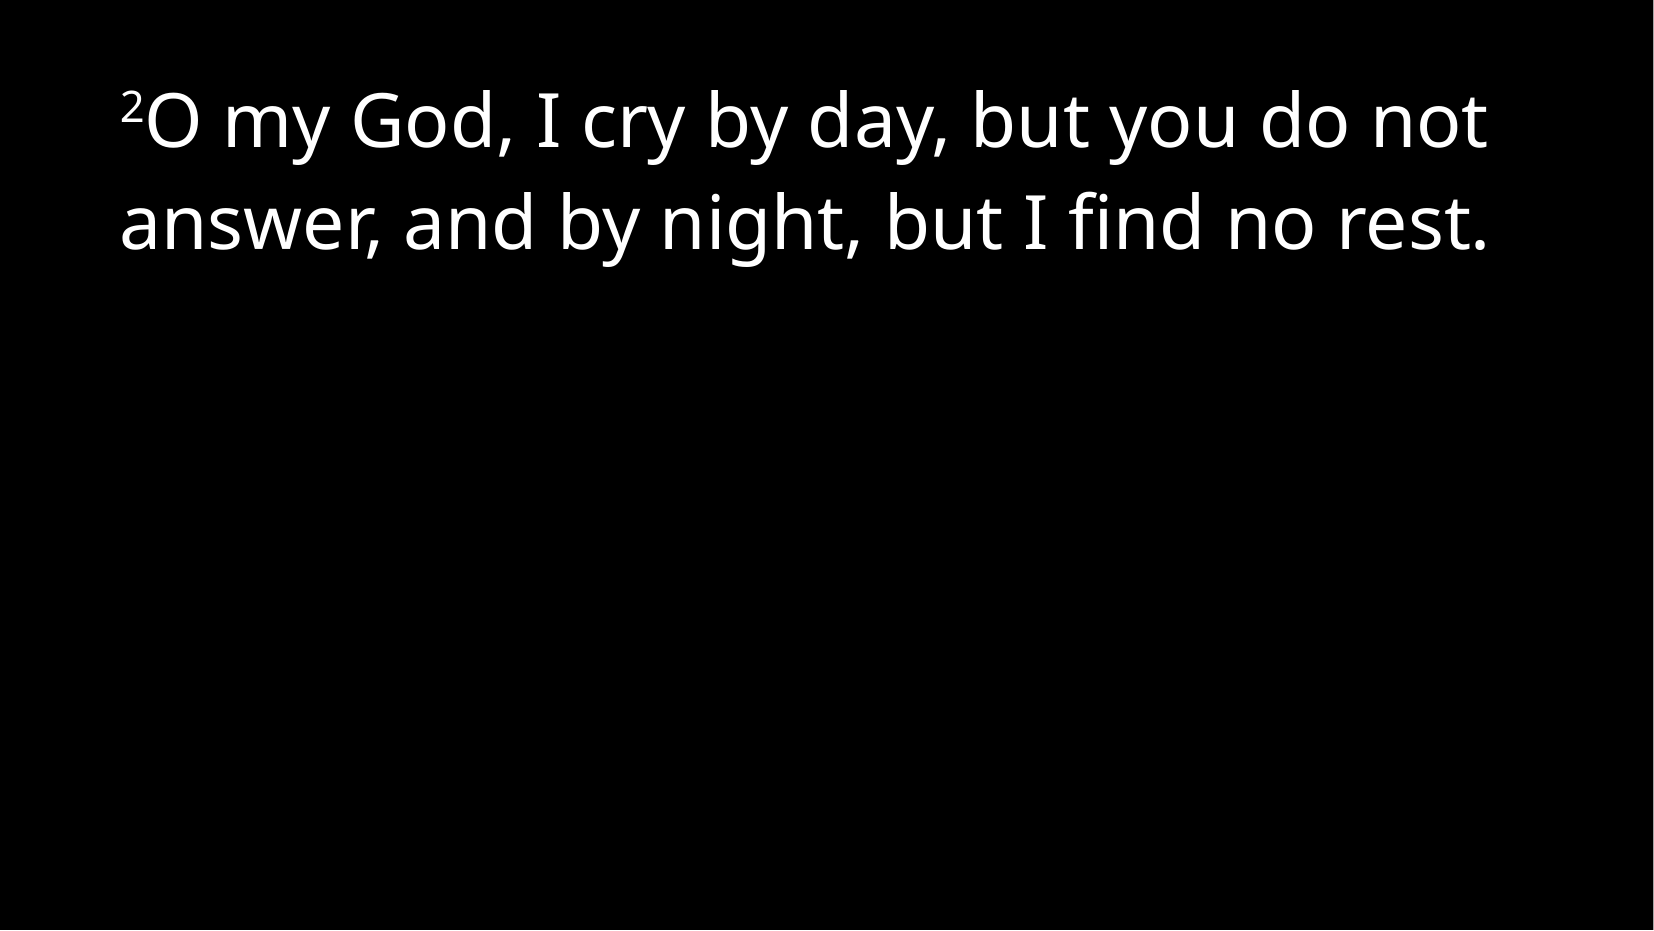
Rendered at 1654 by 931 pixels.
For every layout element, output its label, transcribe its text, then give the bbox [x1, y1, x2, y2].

text_box 2O my God, I cry by day, but you do not answer, and by night, but I find no rest. [105, 60, 1561, 376]
